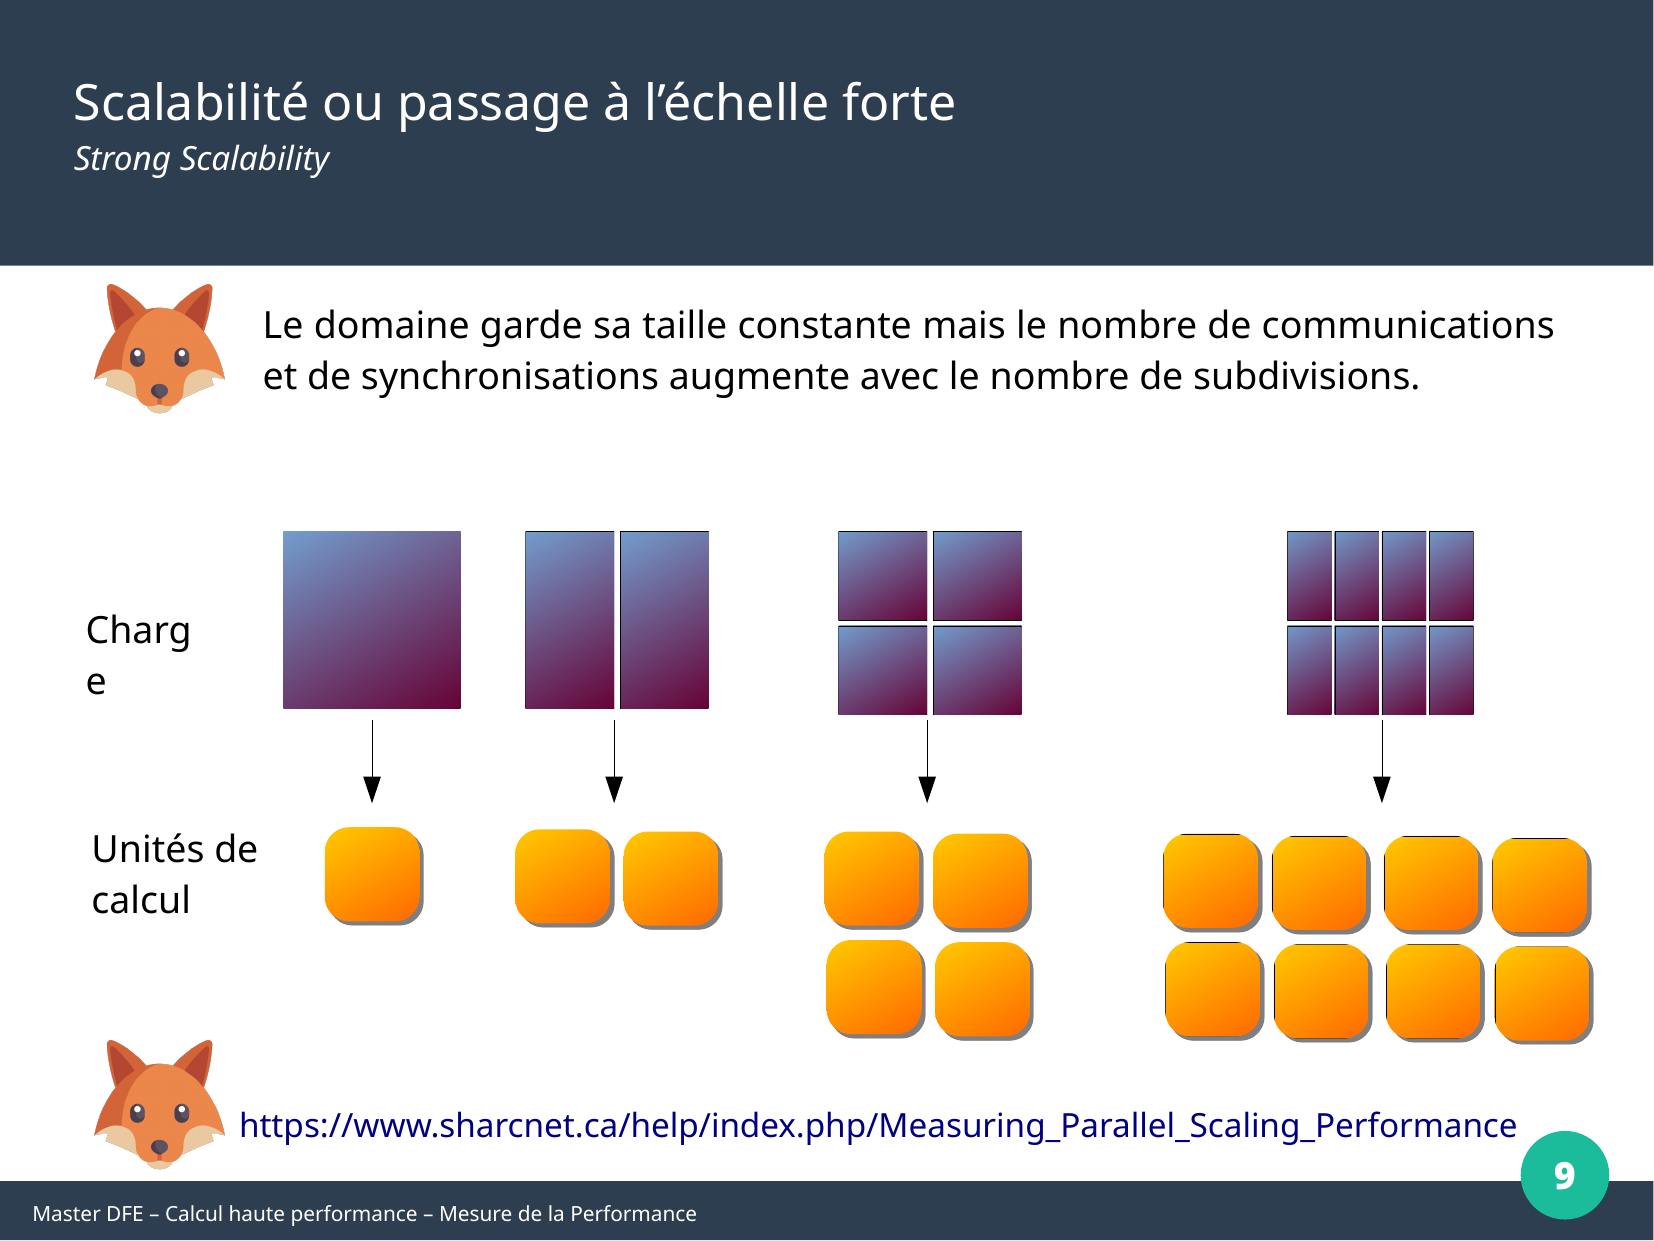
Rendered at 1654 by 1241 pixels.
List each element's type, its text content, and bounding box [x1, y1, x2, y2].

text_box [935, 942, 1030, 1037]
text_box Scalabilité ou passage à l’échelle forte Strong Scalability [59, 59, 1477, 187]
text_box [1381, 531, 1427, 621]
text_box [1334, 625, 1379, 715]
text_box [620, 531, 709, 709]
text_box [1287, 625, 1332, 715]
text_box [1163, 833, 1258, 928]
text_box [1429, 625, 1474, 715]
text_box [1429, 531, 1474, 621]
picture [94, 283, 225, 414]
text_box [1165, 942, 1261, 1037]
text_box [838, 625, 928, 715]
text_box [1386, 944, 1481, 1039]
text_box [1492, 838, 1587, 933]
text_box [838, 531, 928, 621]
picture [94, 1039, 225, 1170]
text_box [1381, 625, 1427, 715]
text_box [515, 829, 610, 924]
text_box Unités de calcul [76, 815, 290, 932]
text_box [933, 531, 1022, 621]
text_box [824, 831, 920, 926]
text_box [1271, 835, 1367, 930]
text_box [1334, 531, 1379, 621]
text_box [933, 833, 1028, 928]
text_box [1273, 944, 1369, 1039]
text_box [623, 831, 719, 926]
text_box [1494, 946, 1590, 1041]
text_box [933, 625, 1022, 715]
text_box Le domaine garde sa taille constante mais le nombre de communications et de synchronisations augmente avec le nombre de subdivisions. [248, 291, 1571, 459]
text_box [283, 531, 461, 709]
text_box https://www.sharcnet.ca/help/index.php/Measuring_Parallel_Scaling_Performance [224, 1094, 1654, 1212]
text_box [826, 940, 922, 1035]
text_box Charge [70, 596, 225, 663]
text_box [324, 827, 420, 922]
text_box Master DFE – Calcul haute performance – Mesure de la Performance [17, 1191, 1436, 1235]
text_box [525, 531, 615, 709]
text_box [1383, 835, 1479, 930]
text_box [1287, 531, 1332, 621]
